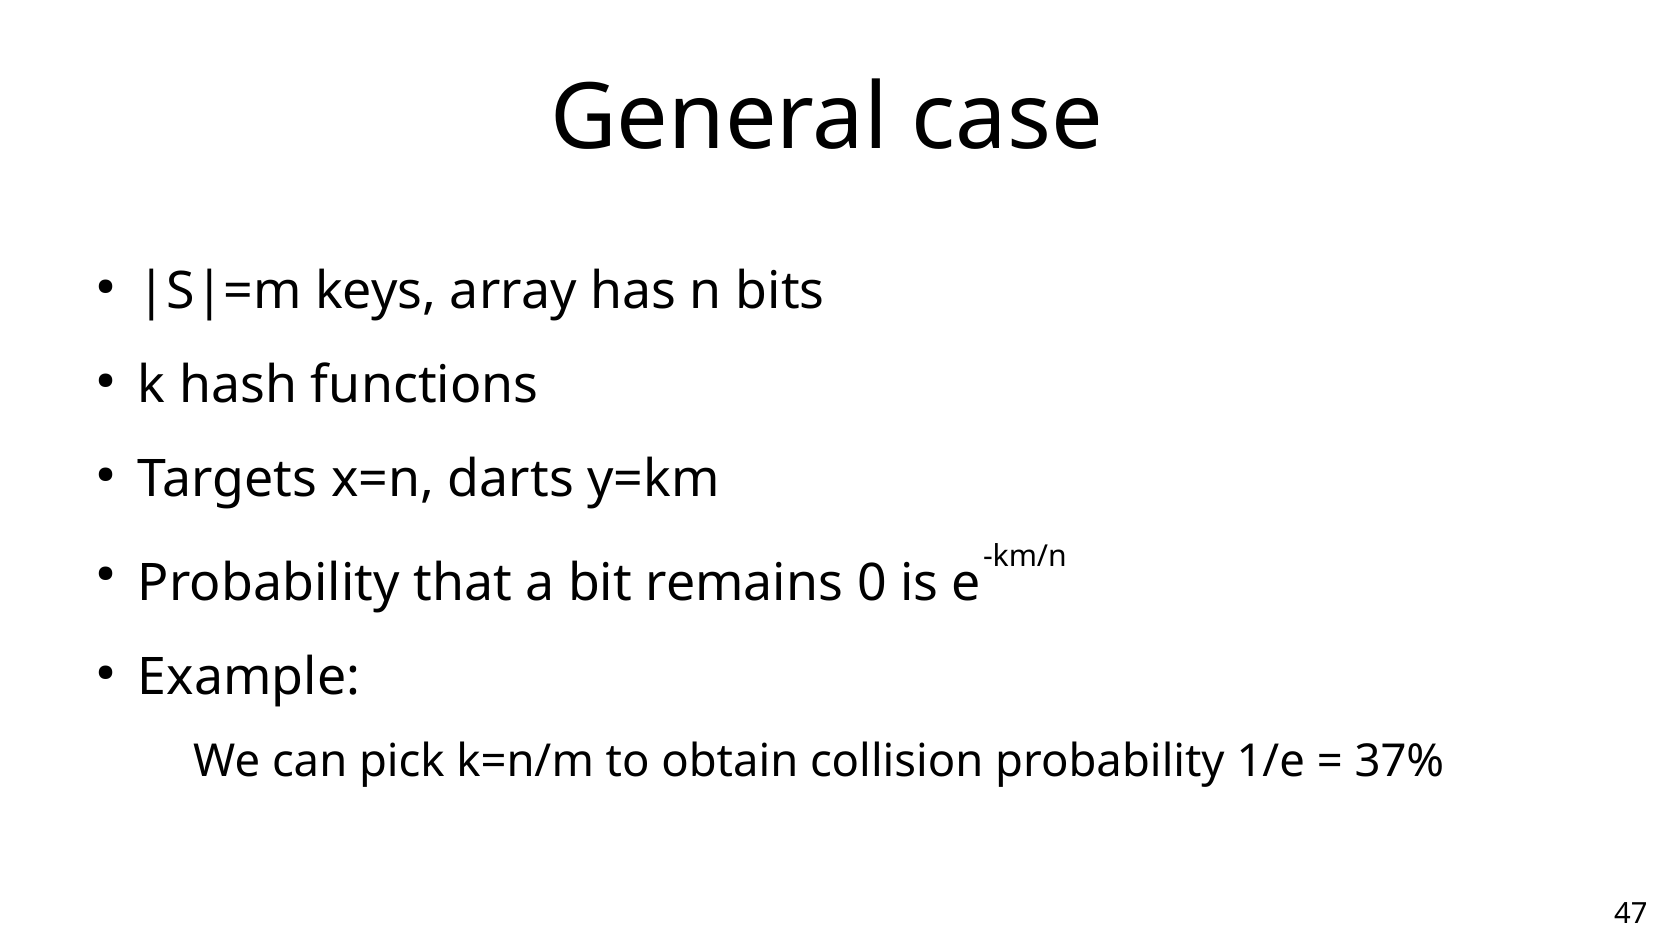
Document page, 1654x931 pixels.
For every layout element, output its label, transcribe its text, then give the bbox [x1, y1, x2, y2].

title General case [82, 1, 1571, 226]
list |S|=m keys, array has n bits k hash functions Targets x=n, darts y=km Probability that a bit remains 0 is e-km/n Example: We can pick k=n/m to obtain collision probability 1/e = 37% [82, 253, 1571, 793]
